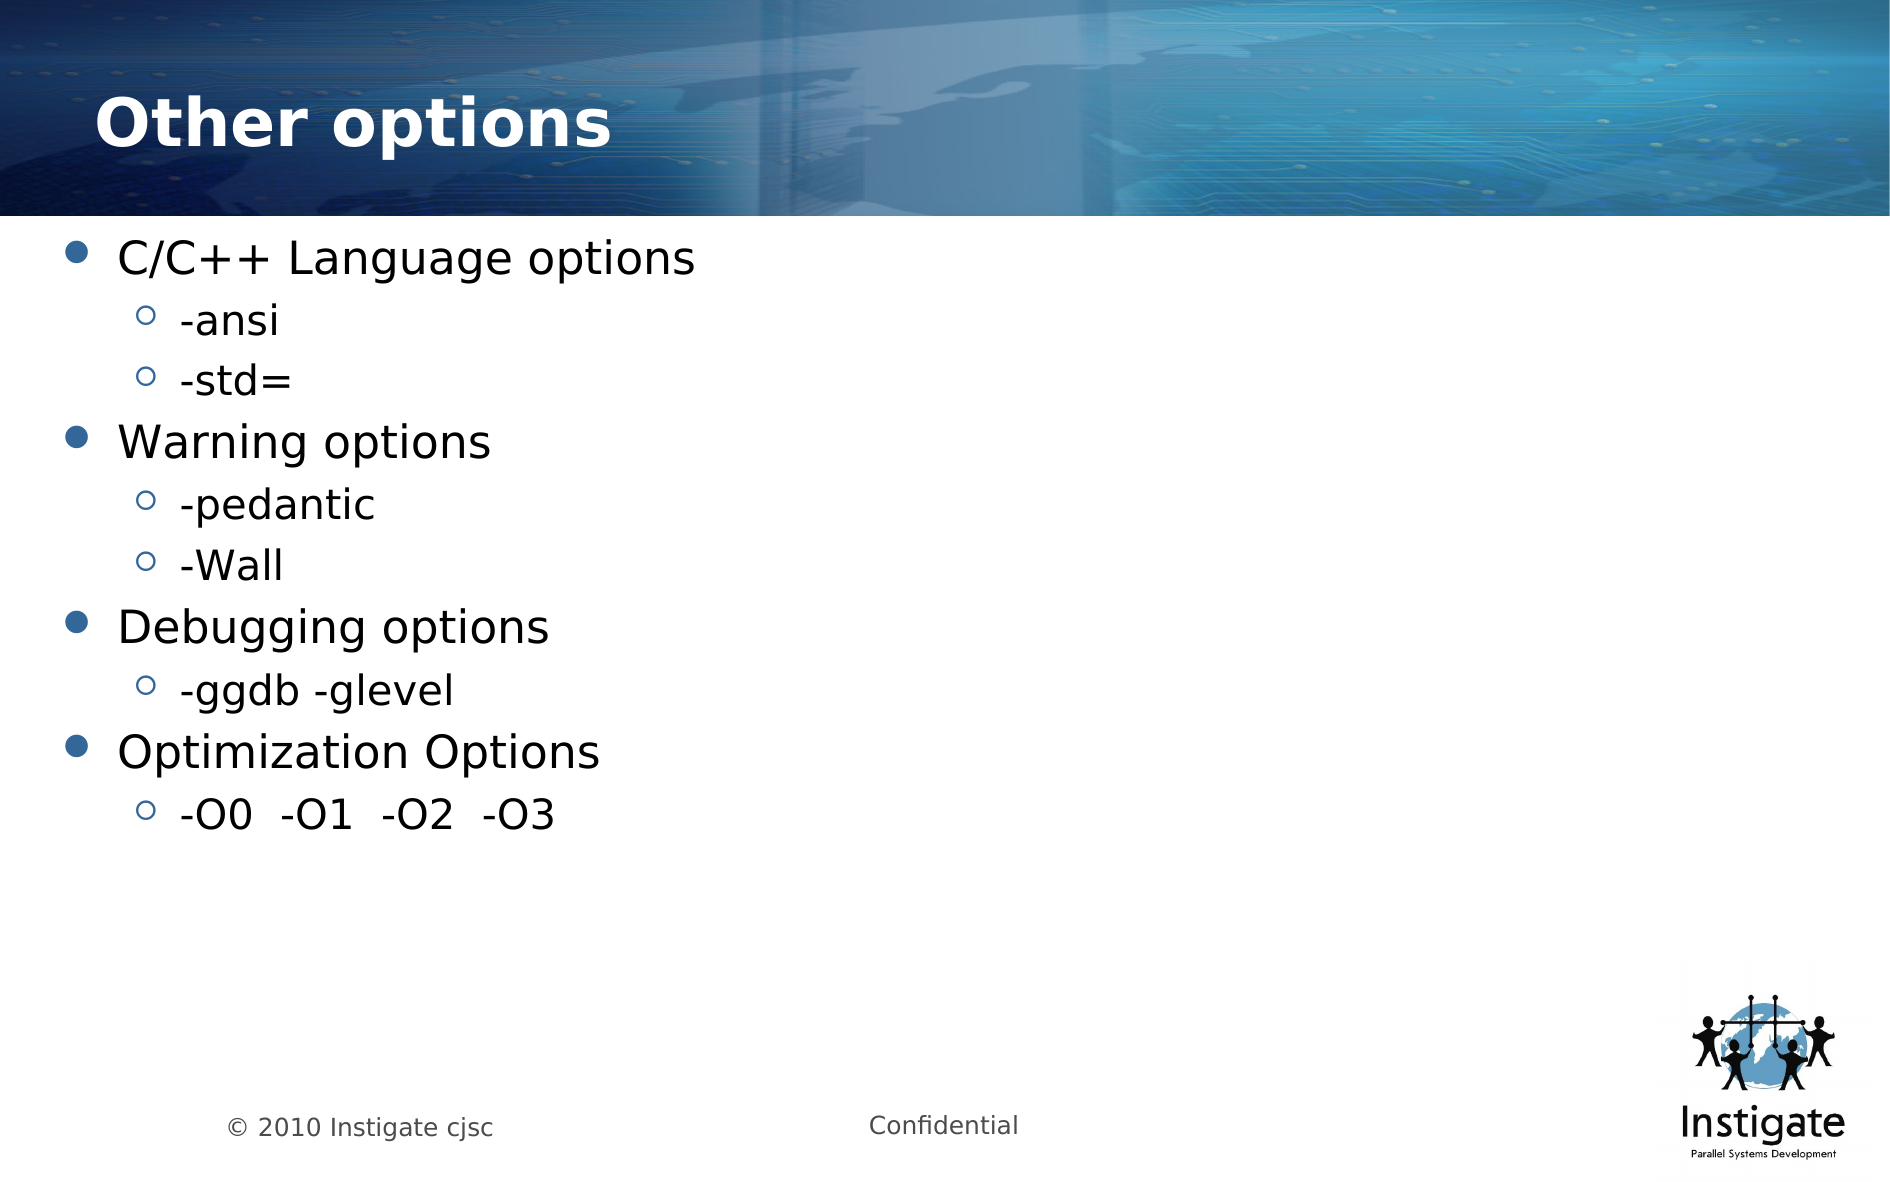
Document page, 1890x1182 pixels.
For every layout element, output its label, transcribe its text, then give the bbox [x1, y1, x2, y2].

list C/C++ Language options -ansi -std= Warning options -pedantic -Wall Debugging options -ggdb -glevel Optimization Options -O0 -O1 -O2 -O3 [59, 236, 1831, 1001]
title Other options [94, 54, 1793, 210]
picture [0, 0, 1890, 216]
picture [1650, 956, 1876, 1182]
